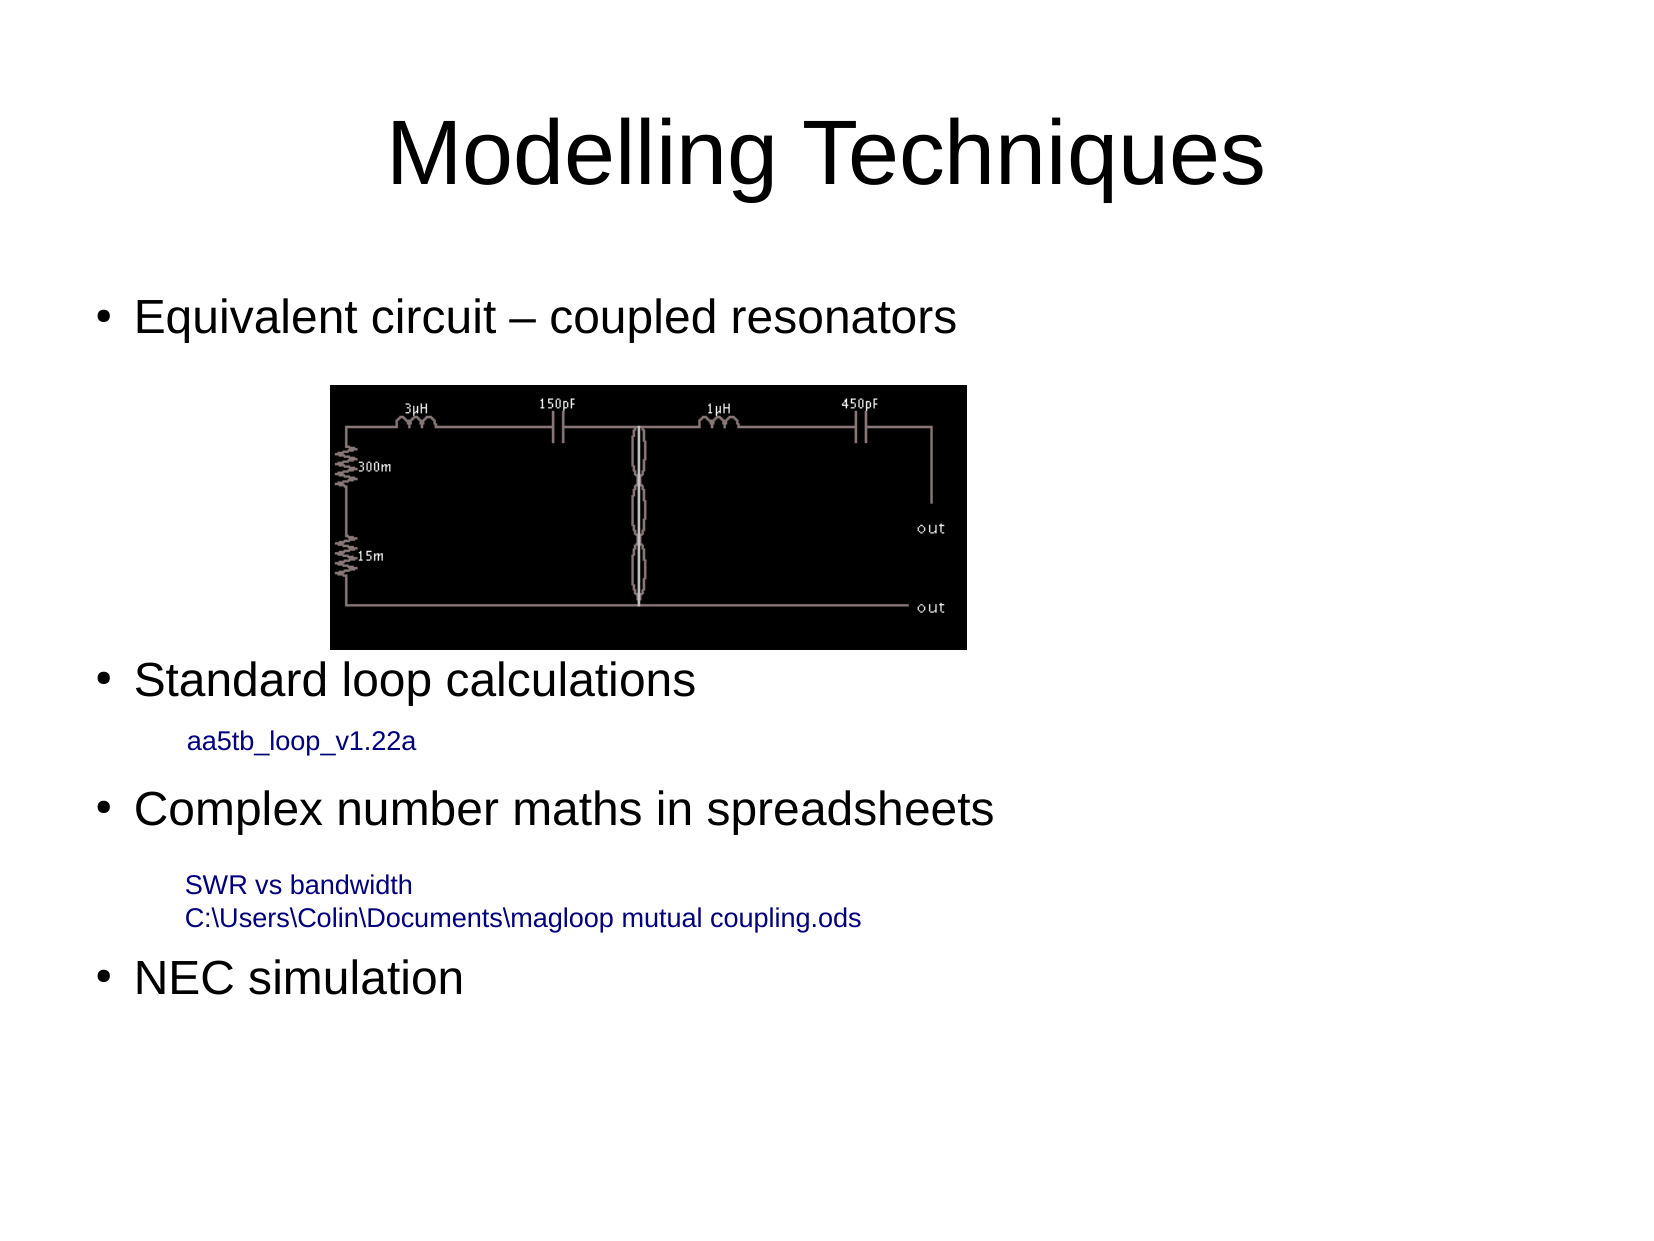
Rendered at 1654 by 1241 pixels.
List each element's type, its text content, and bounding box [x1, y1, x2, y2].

title Modelling Techniques [82, 49, 1571, 257]
list Equivalent circuit – coupled resonators Standard loop calculations aa5tb_loop_v1.22a Complex number maths in spreadsheets SWR vs bandwidth C:\Users\Colin\Documents\magloop mutual coupling.ods NEC simulation [82, 290, 1571, 1010]
picture [330, 385, 967, 650]
